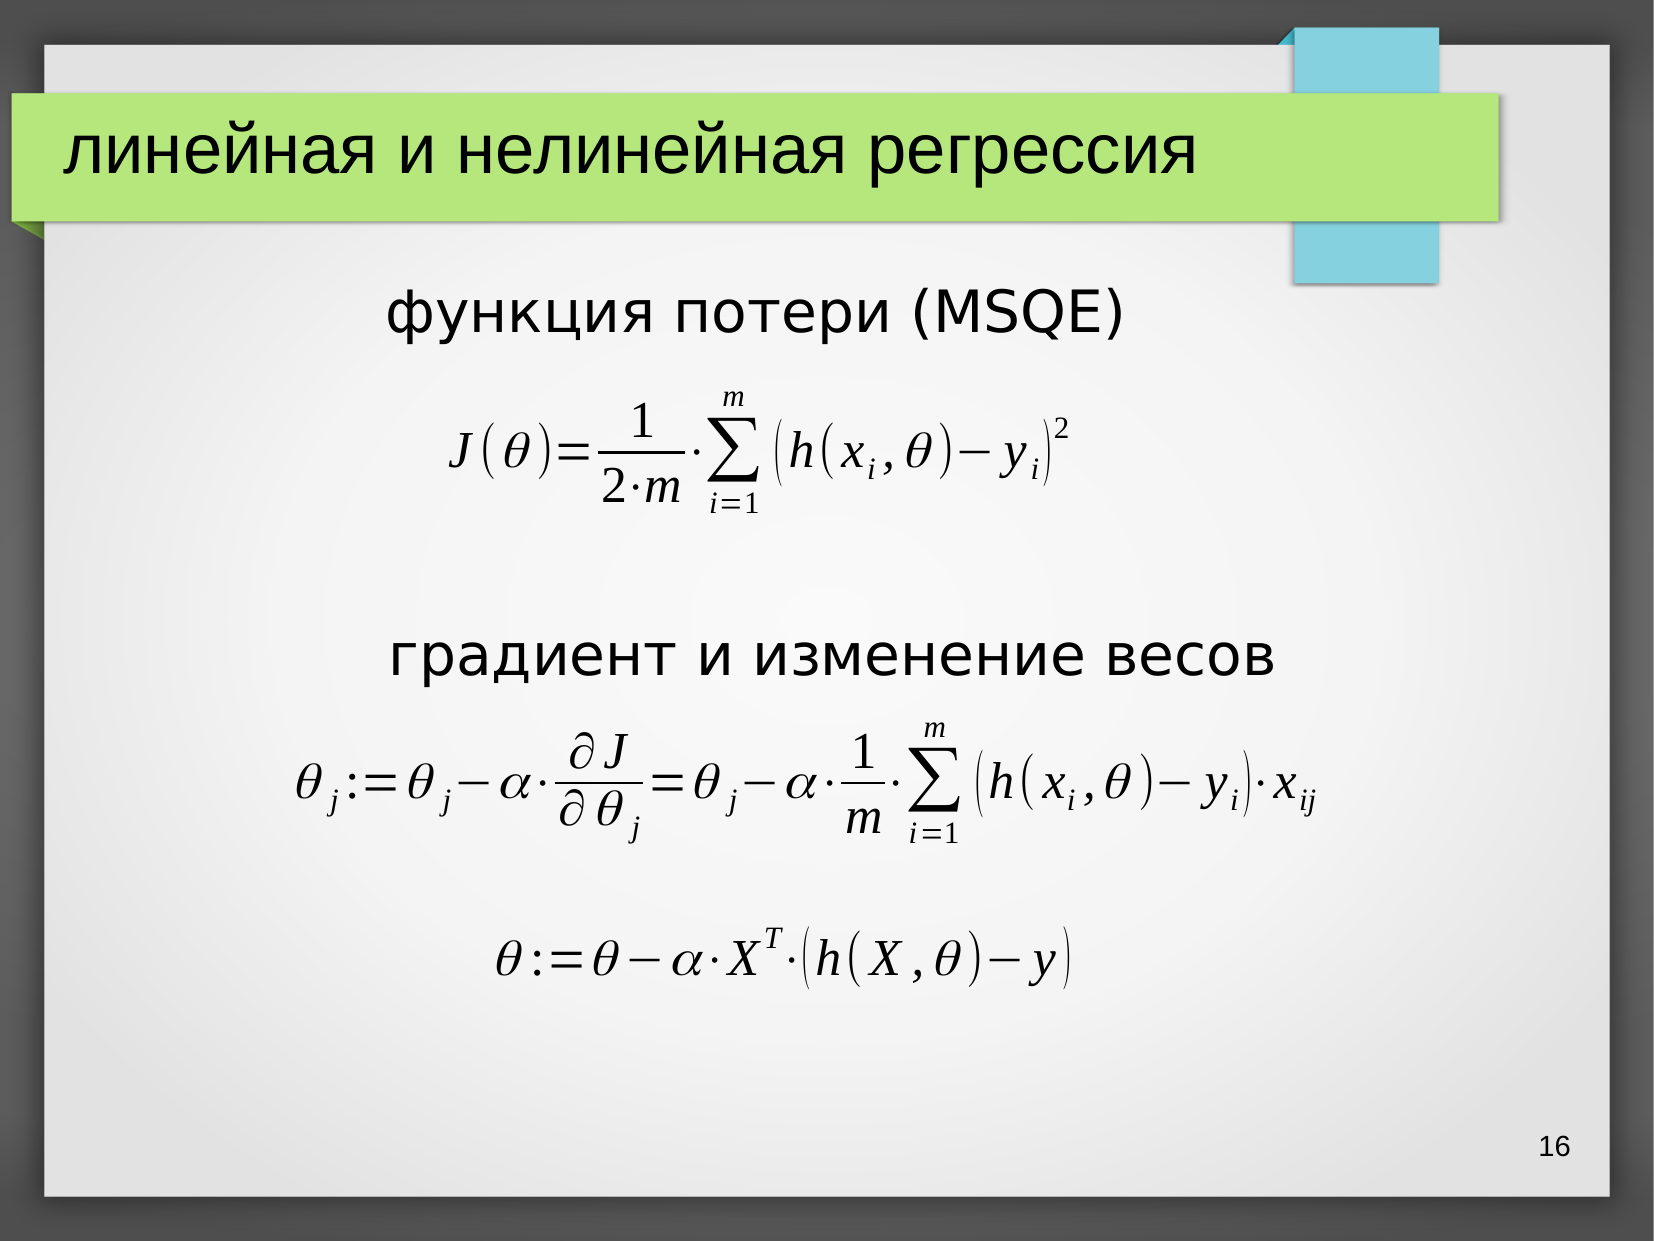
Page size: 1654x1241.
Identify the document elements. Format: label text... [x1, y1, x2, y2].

picture [0, 0, 1654, 1241]
text_box функция потери (MSQE) [271, 271, 1241, 355]
title линейная и нелинейная регрессия [63, 106, 1469, 193]
chart [484, 921, 1079, 993]
chart [284, 710, 1323, 851]
chart [440, 379, 1075, 520]
text_box градиент и изменение весов [224, 614, 1441, 721]
